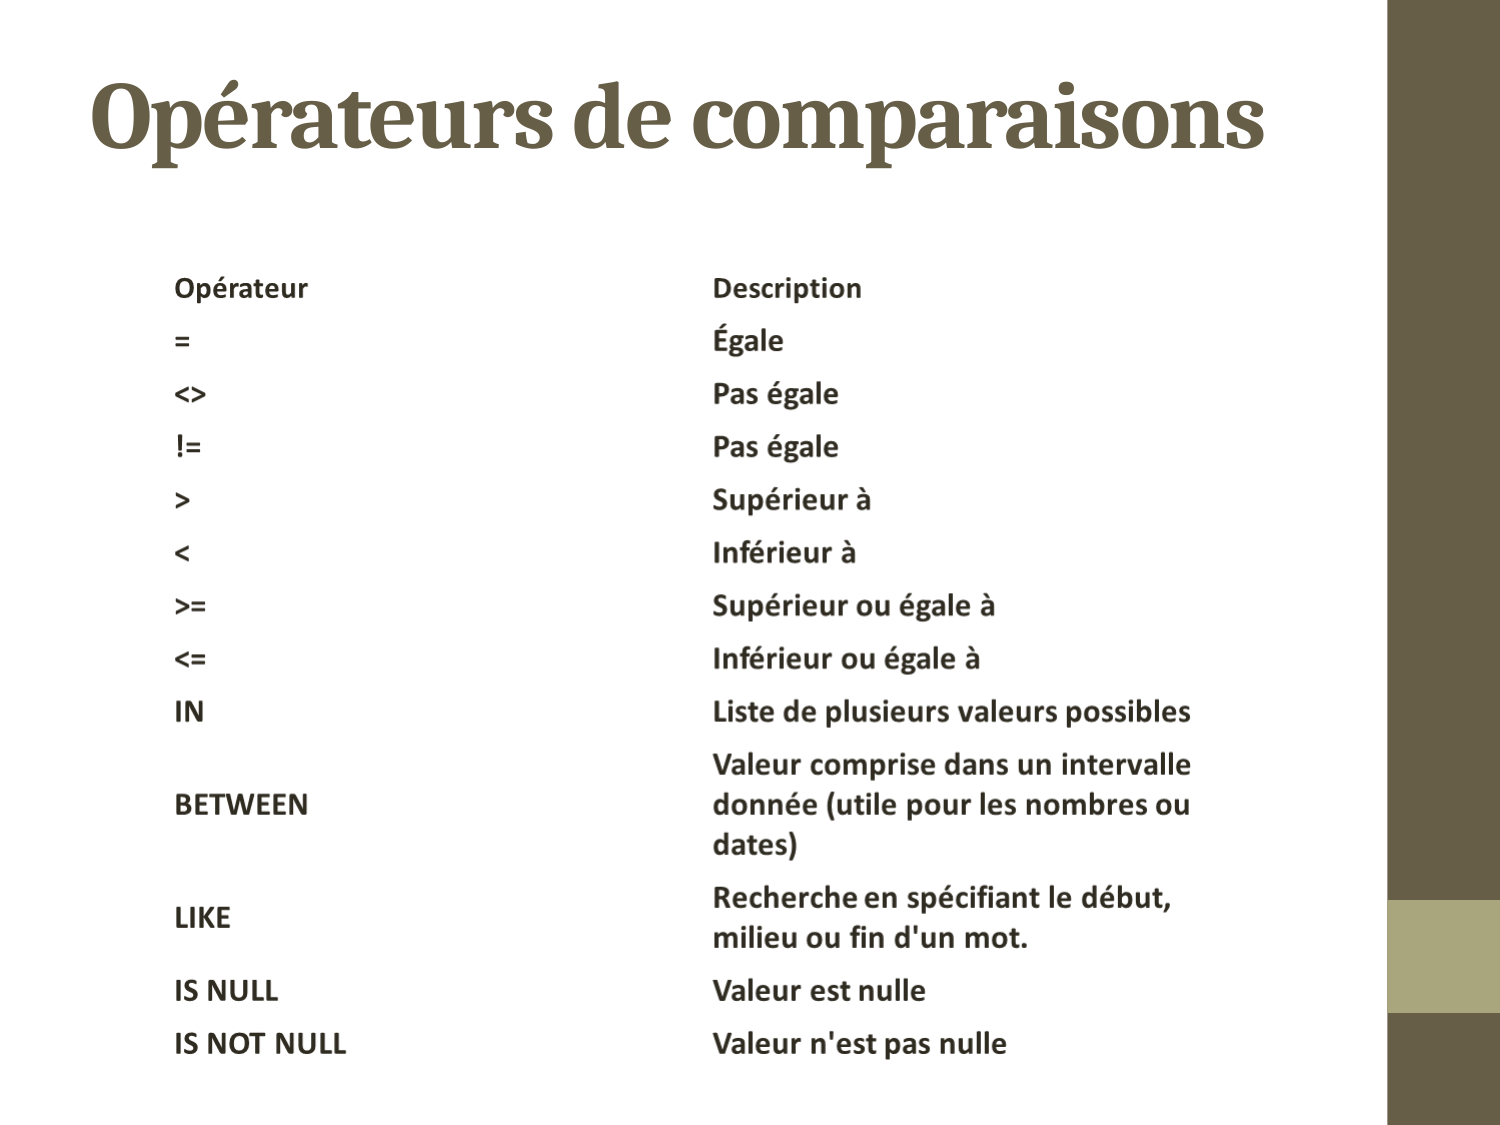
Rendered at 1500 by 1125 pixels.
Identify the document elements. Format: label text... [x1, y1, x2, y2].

title Opérateurs de comparaisons [75, 45, 1326, 233]
picture [161, 260, 1238, 1084]
